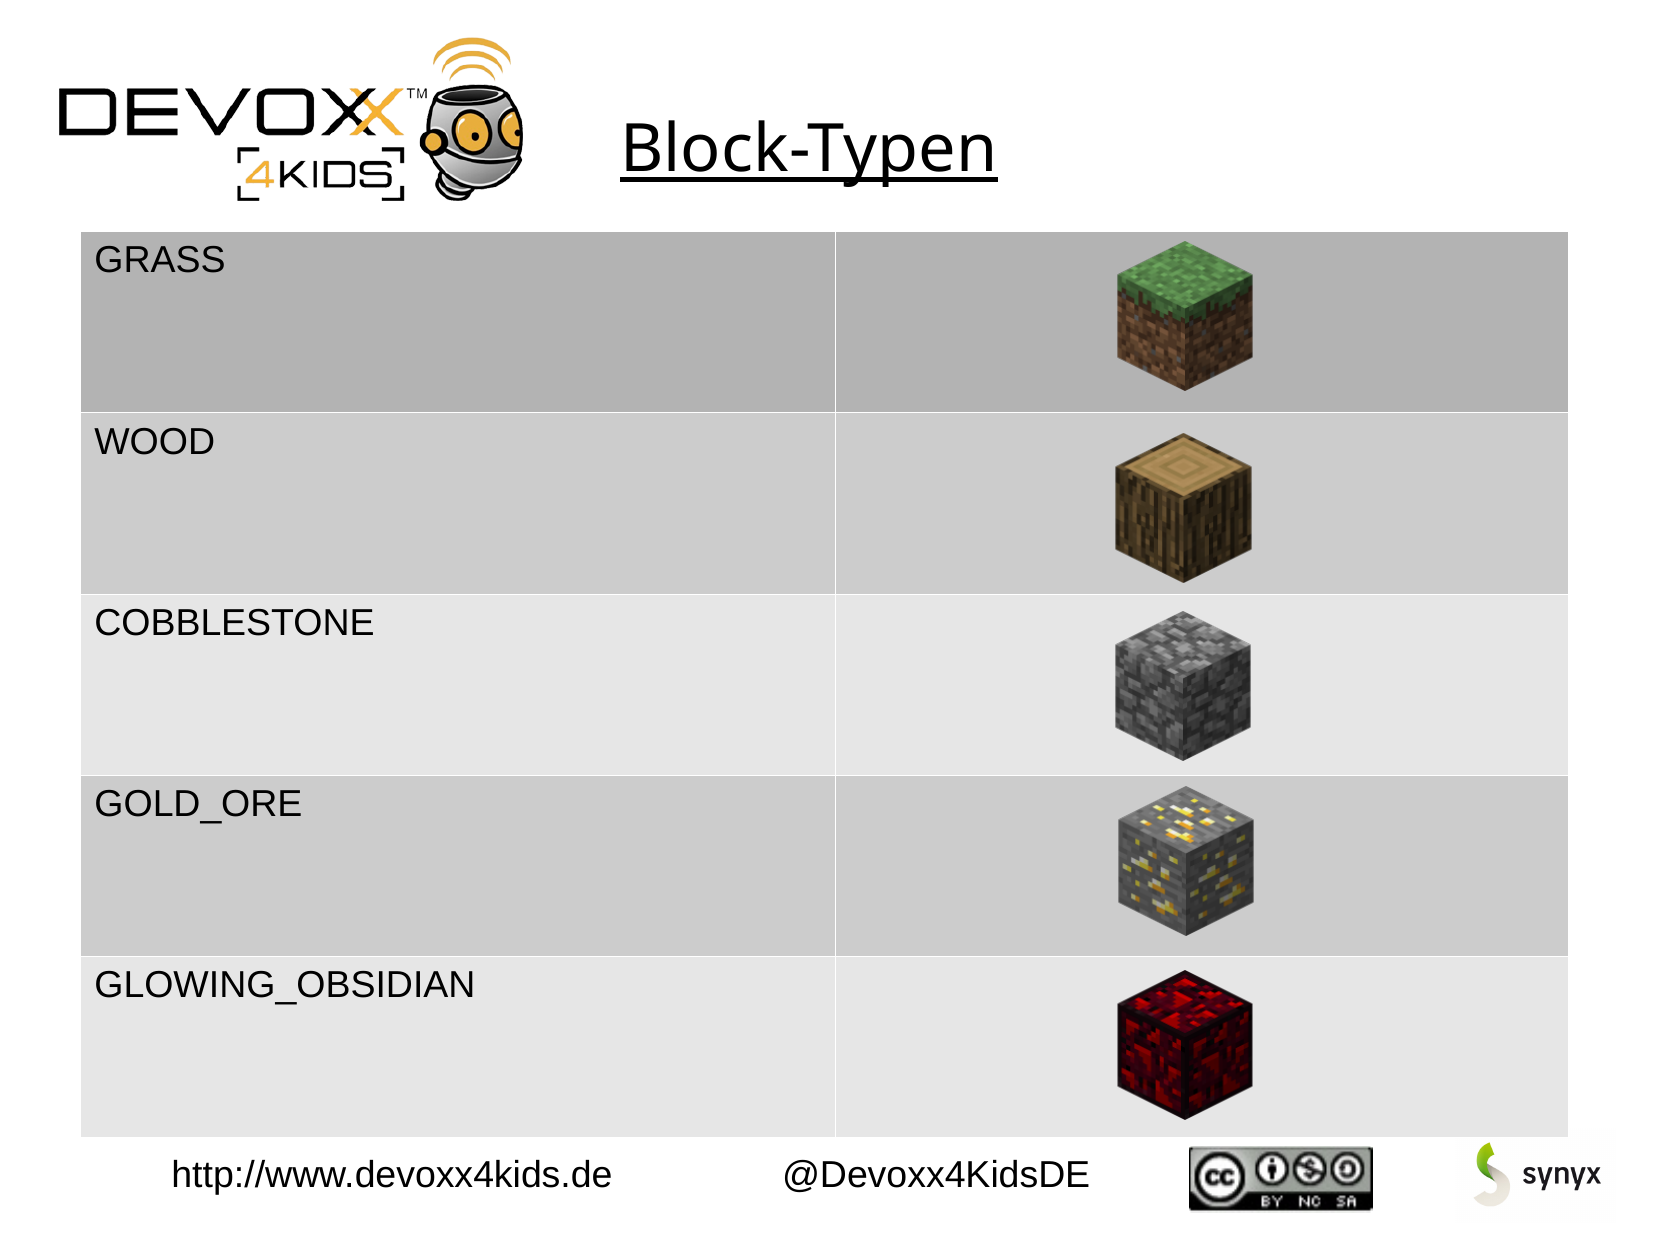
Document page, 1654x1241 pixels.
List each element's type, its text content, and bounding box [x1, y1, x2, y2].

picture [1110, 785, 1262, 937]
picture [1455, 1128, 1616, 1223]
table_cell [836, 957, 1568, 1137]
picture [1107, 432, 1260, 584]
table_cell [836, 413, 1568, 594]
table_cell COBBLESTONE [81, 595, 835, 775]
picture [1107, 610, 1259, 762]
table_cell WOOD [81, 413, 835, 594]
table_cell [836, 595, 1568, 775]
picture [1189, 1146, 1373, 1213]
table_header [836, 232, 1568, 412]
text_box Block-Typen [605, 93, 1469, 201]
table_cell GOLD_ORE [81, 776, 835, 956]
picture [1109, 969, 1261, 1121]
picture [59, 37, 523, 201]
table_cell [836, 776, 1568, 956]
picture [1109, 240, 1261, 392]
table_header GRASS [81, 232, 835, 412]
table_cell GLOWING_OBSIDIAN [81, 957, 835, 1137]
